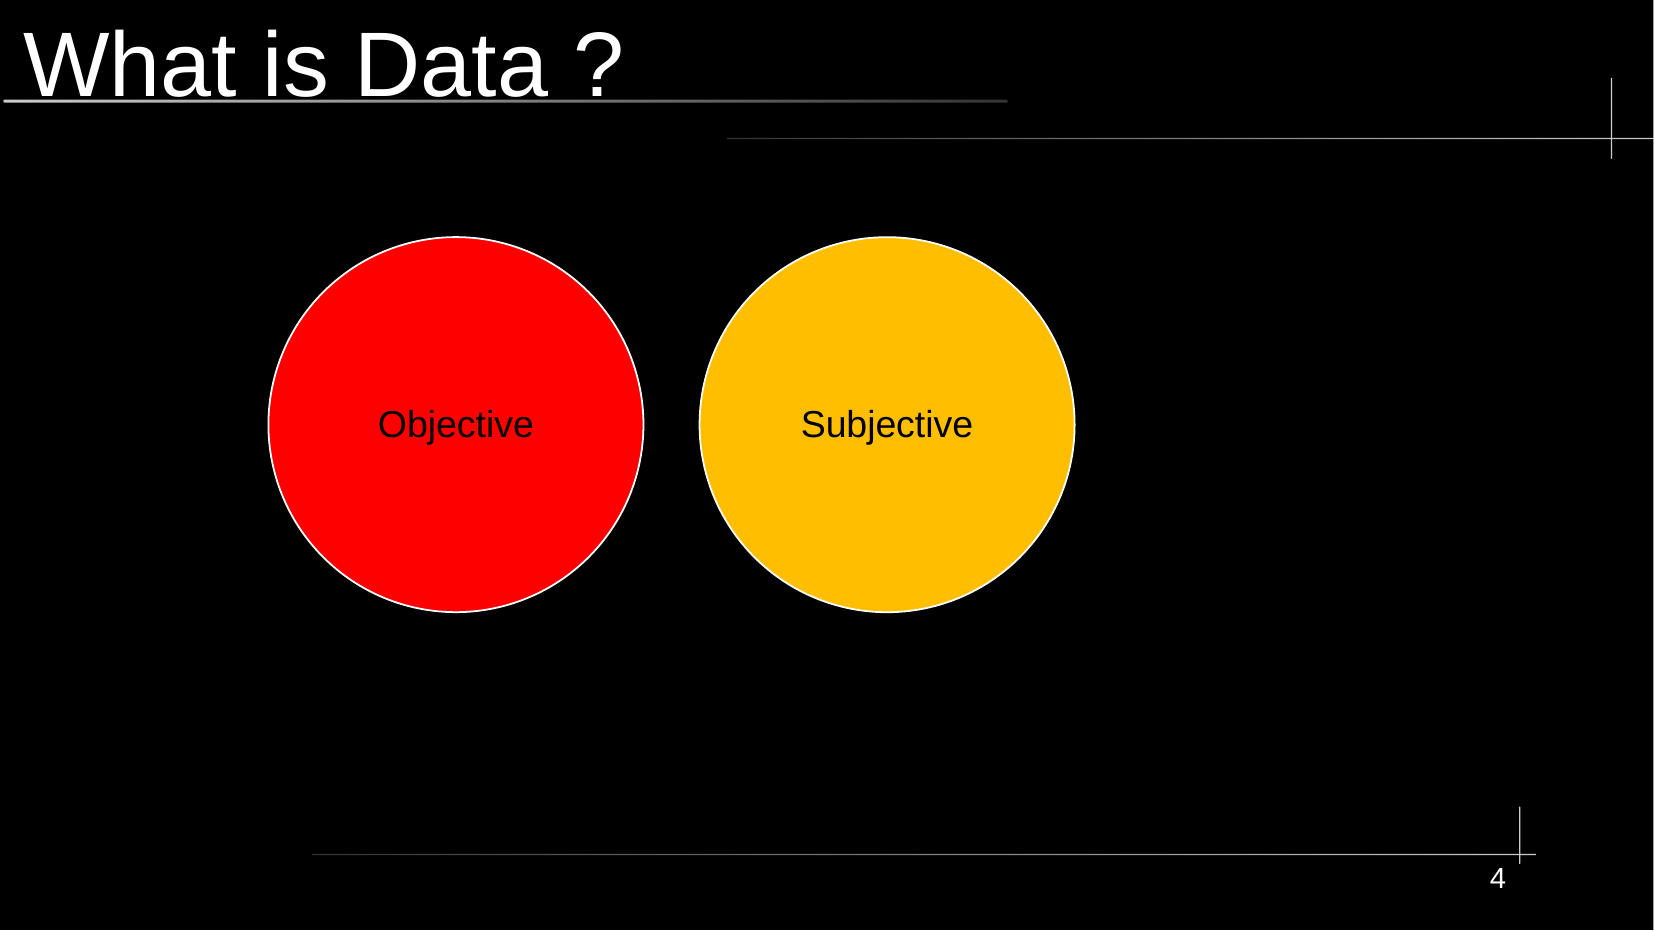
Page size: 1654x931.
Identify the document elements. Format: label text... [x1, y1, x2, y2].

text_box Subjective [699, 237, 1075, 613]
title What is Data ? [23, 11, 1589, 119]
text_box Objective [268, 237, 644, 613]
